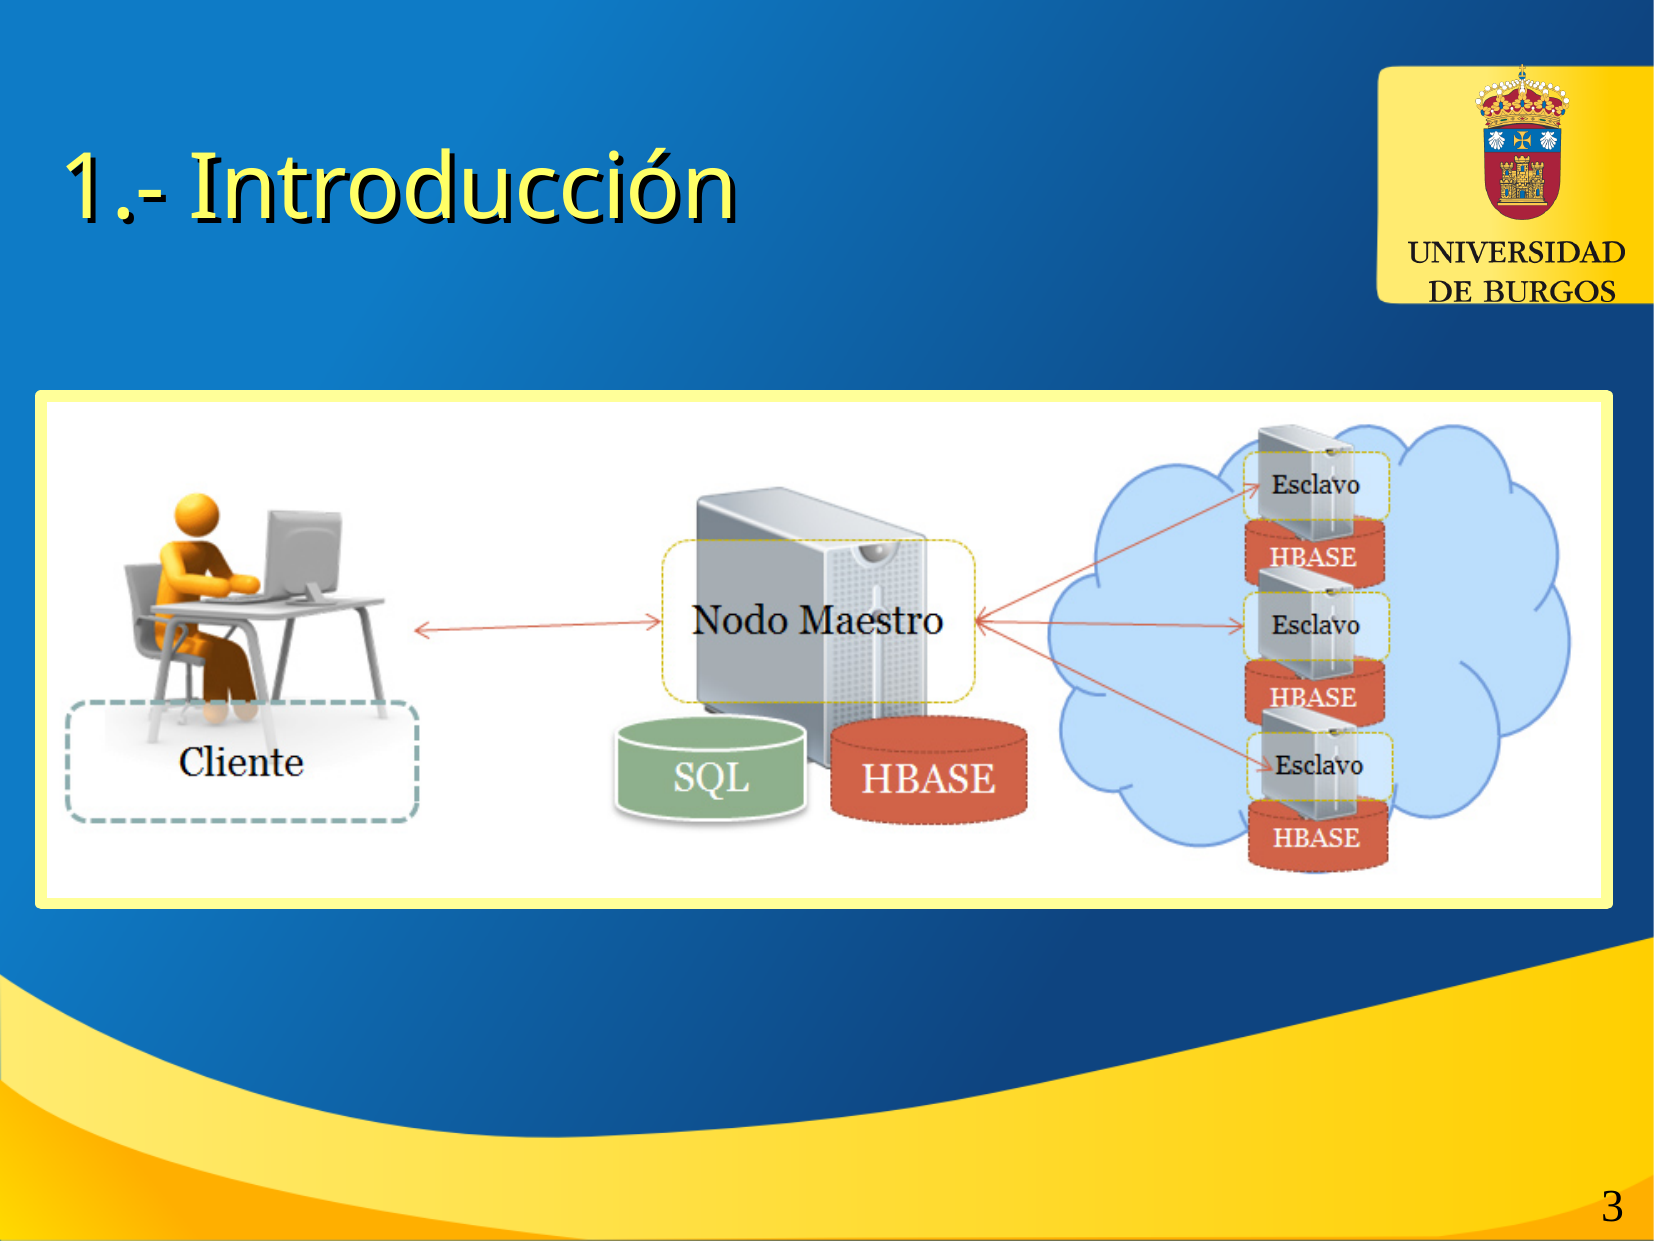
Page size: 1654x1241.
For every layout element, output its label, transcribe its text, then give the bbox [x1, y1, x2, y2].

picture [0, 0, 1654, 1241]
title 1.- Introducción [59, 70, 1335, 296]
